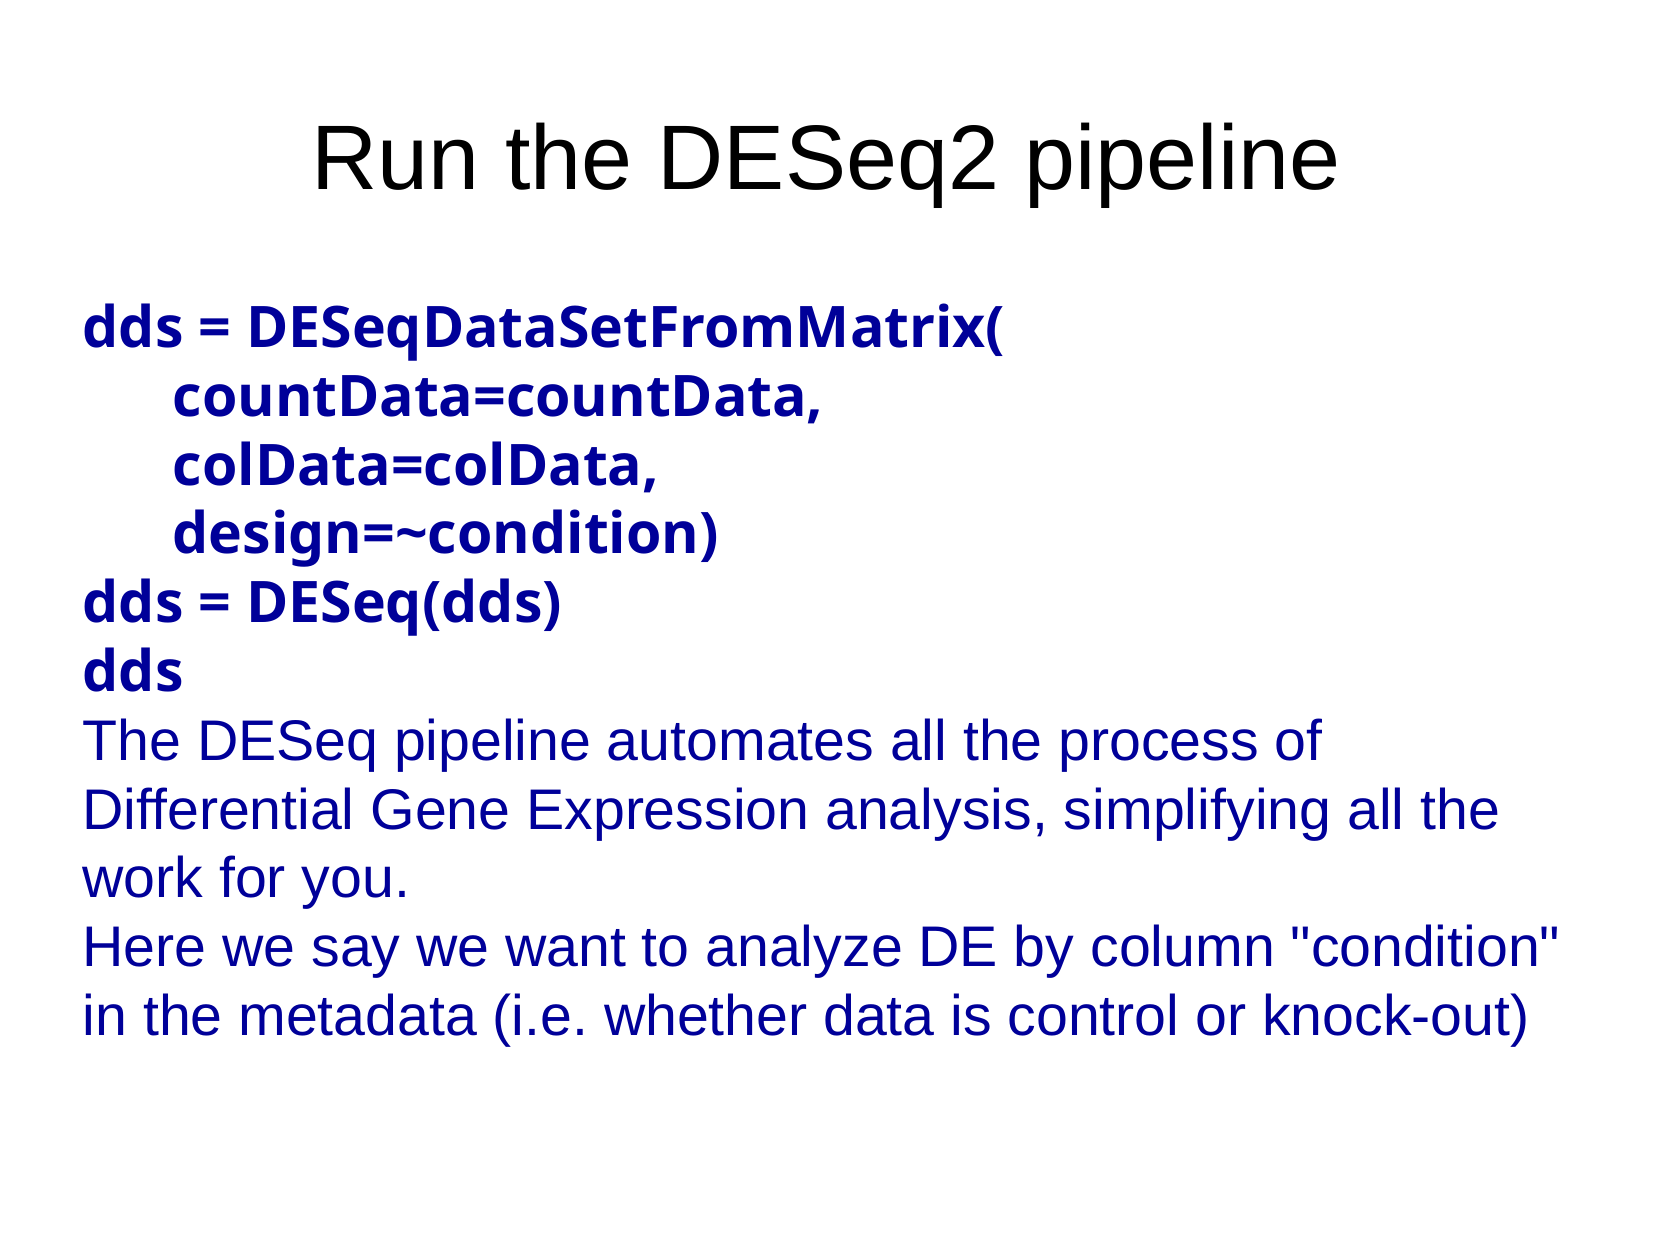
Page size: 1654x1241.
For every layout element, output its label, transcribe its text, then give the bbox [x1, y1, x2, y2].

text_box Run the DESeq2 pipeline [82, 49, 1571, 257]
text_box dds = DESeqDataSetFromMatrix( countData=countData, colData=colData, design=~condition) dds = DESeq(dds) dds The DESeq pipeline automates all the process of Differential Gene Expression analysis, simplifying all the work for you. Here we say we want to analyze DE by column "condition" in the metadata (i.e. whether data is control or knock-out) [82, 290, 1571, 1099]
